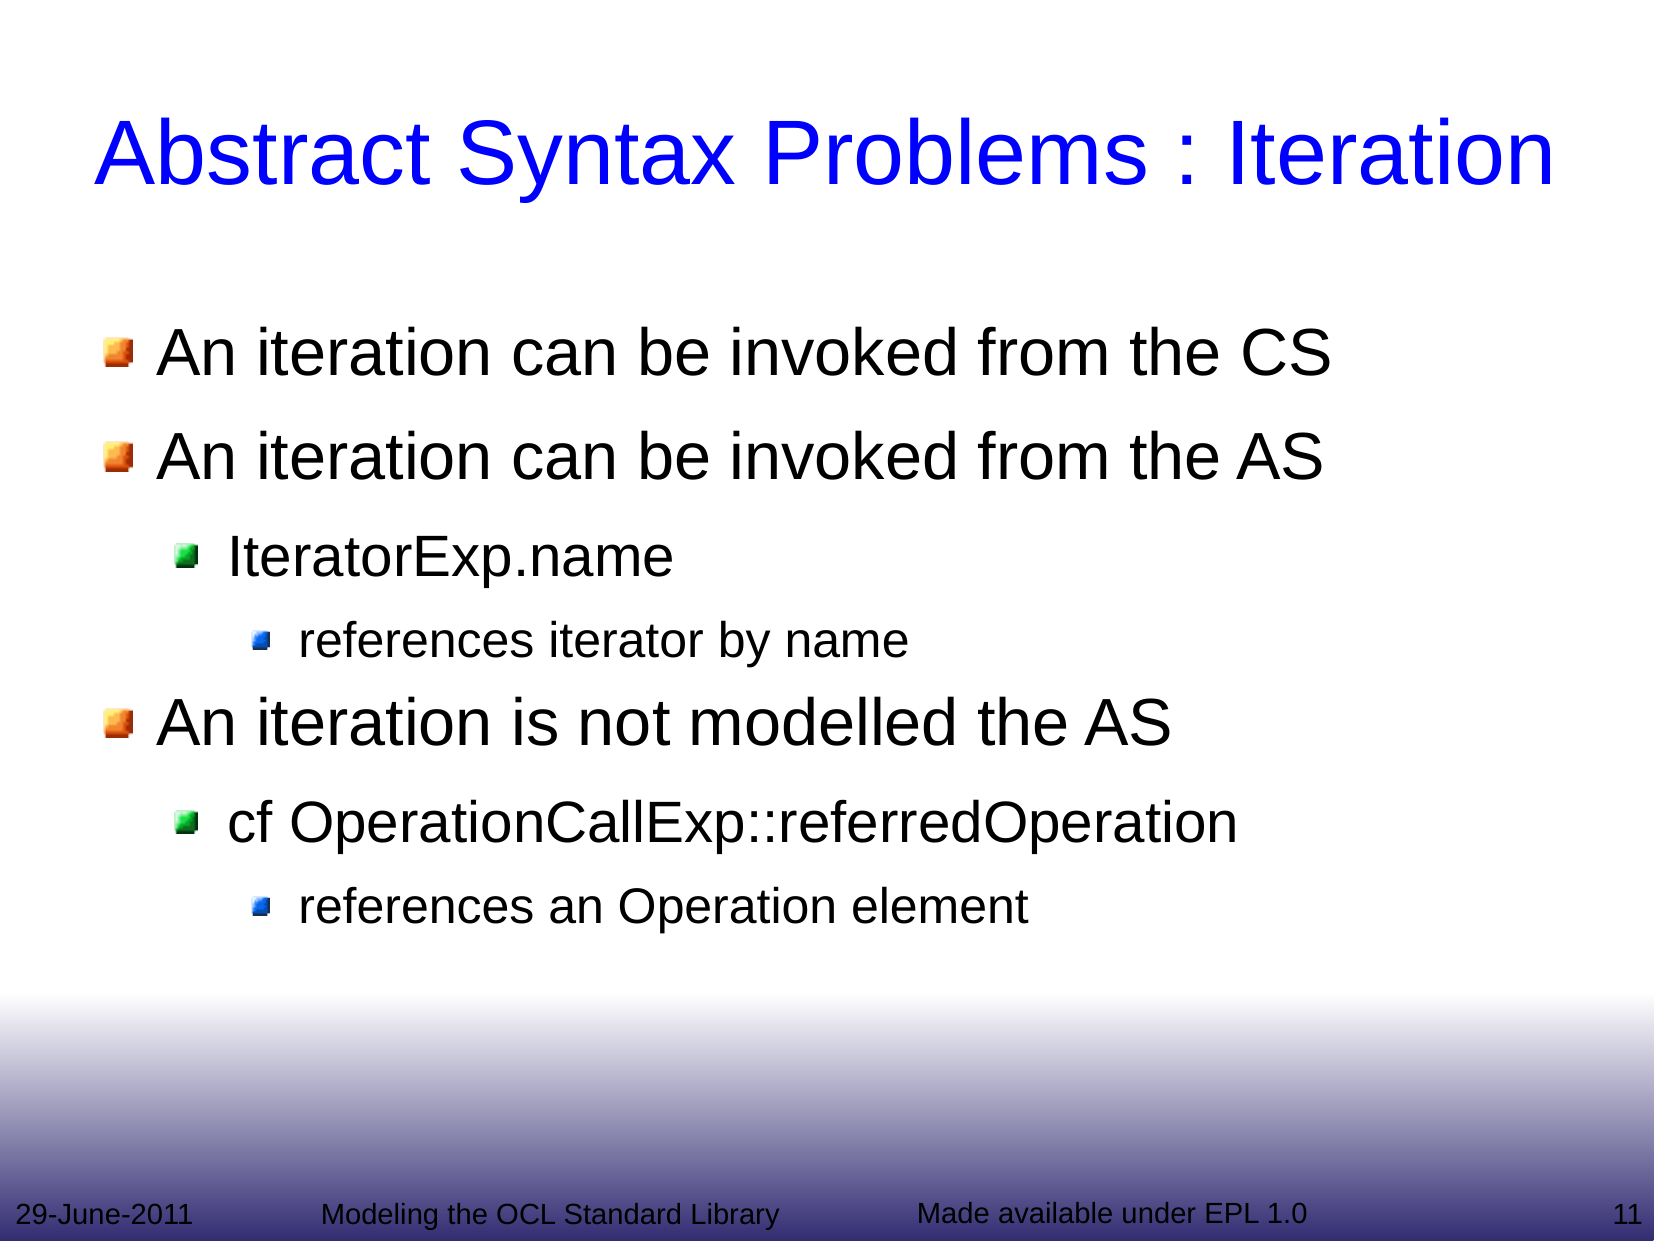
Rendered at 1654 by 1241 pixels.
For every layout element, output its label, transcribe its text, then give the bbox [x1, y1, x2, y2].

list An iteration can be invoked from the CS An iteration can be invoked from the AS IteratorExp.name references iterator by name An iteration is not modelled the AS cf OperationCallExp::referredOperation references an Operation element [85, 314, 1574, 1064]
title Abstract Syntax Problems : Iteration [82, 49, 1571, 257]
